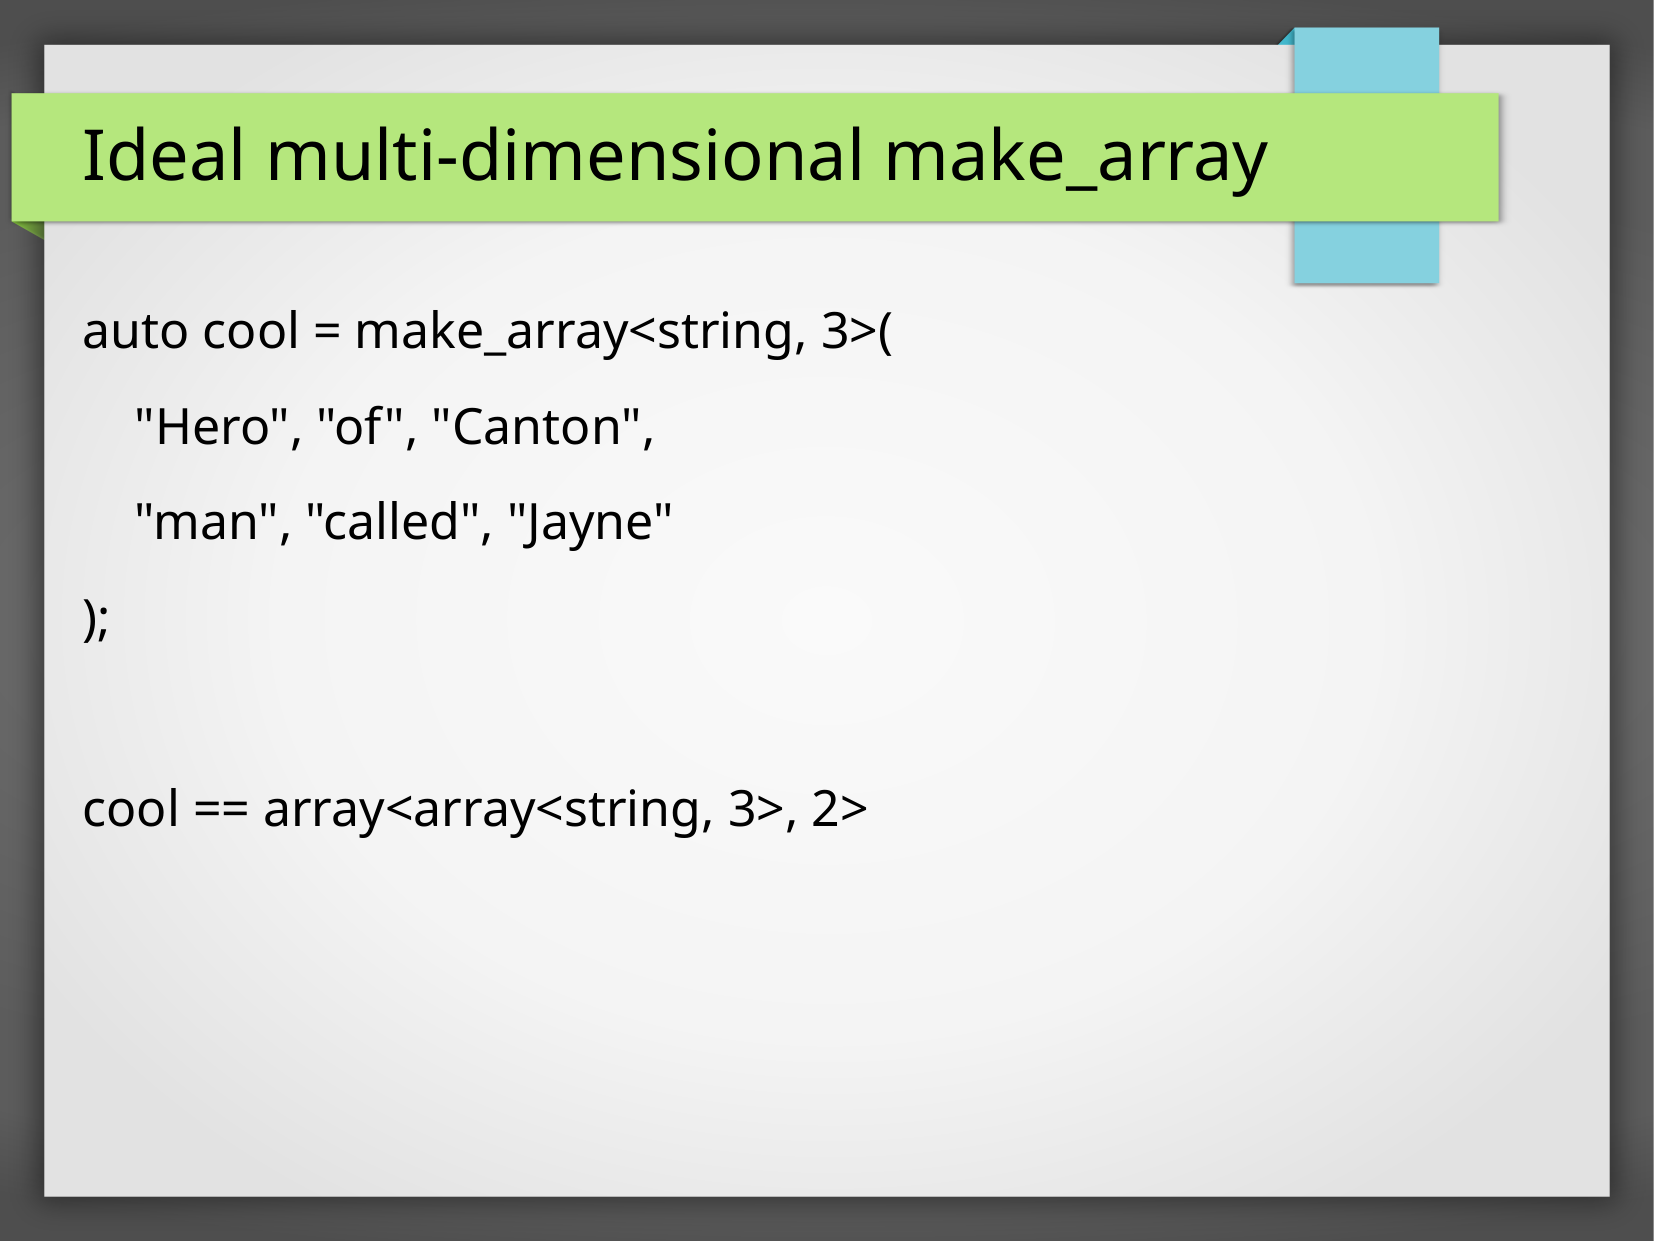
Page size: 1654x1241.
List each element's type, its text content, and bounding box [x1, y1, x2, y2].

list auto cool = make_array<string, 3>( "Hero", "of", "Canton", "man", "called", "Jayne" ); cool == array<array<string, 3>, 2> [82, 295, 1571, 1015]
title Ideal multi-dimensional make_array [82, 94, 1471, 213]
picture [0, 0, 1654, 1241]
